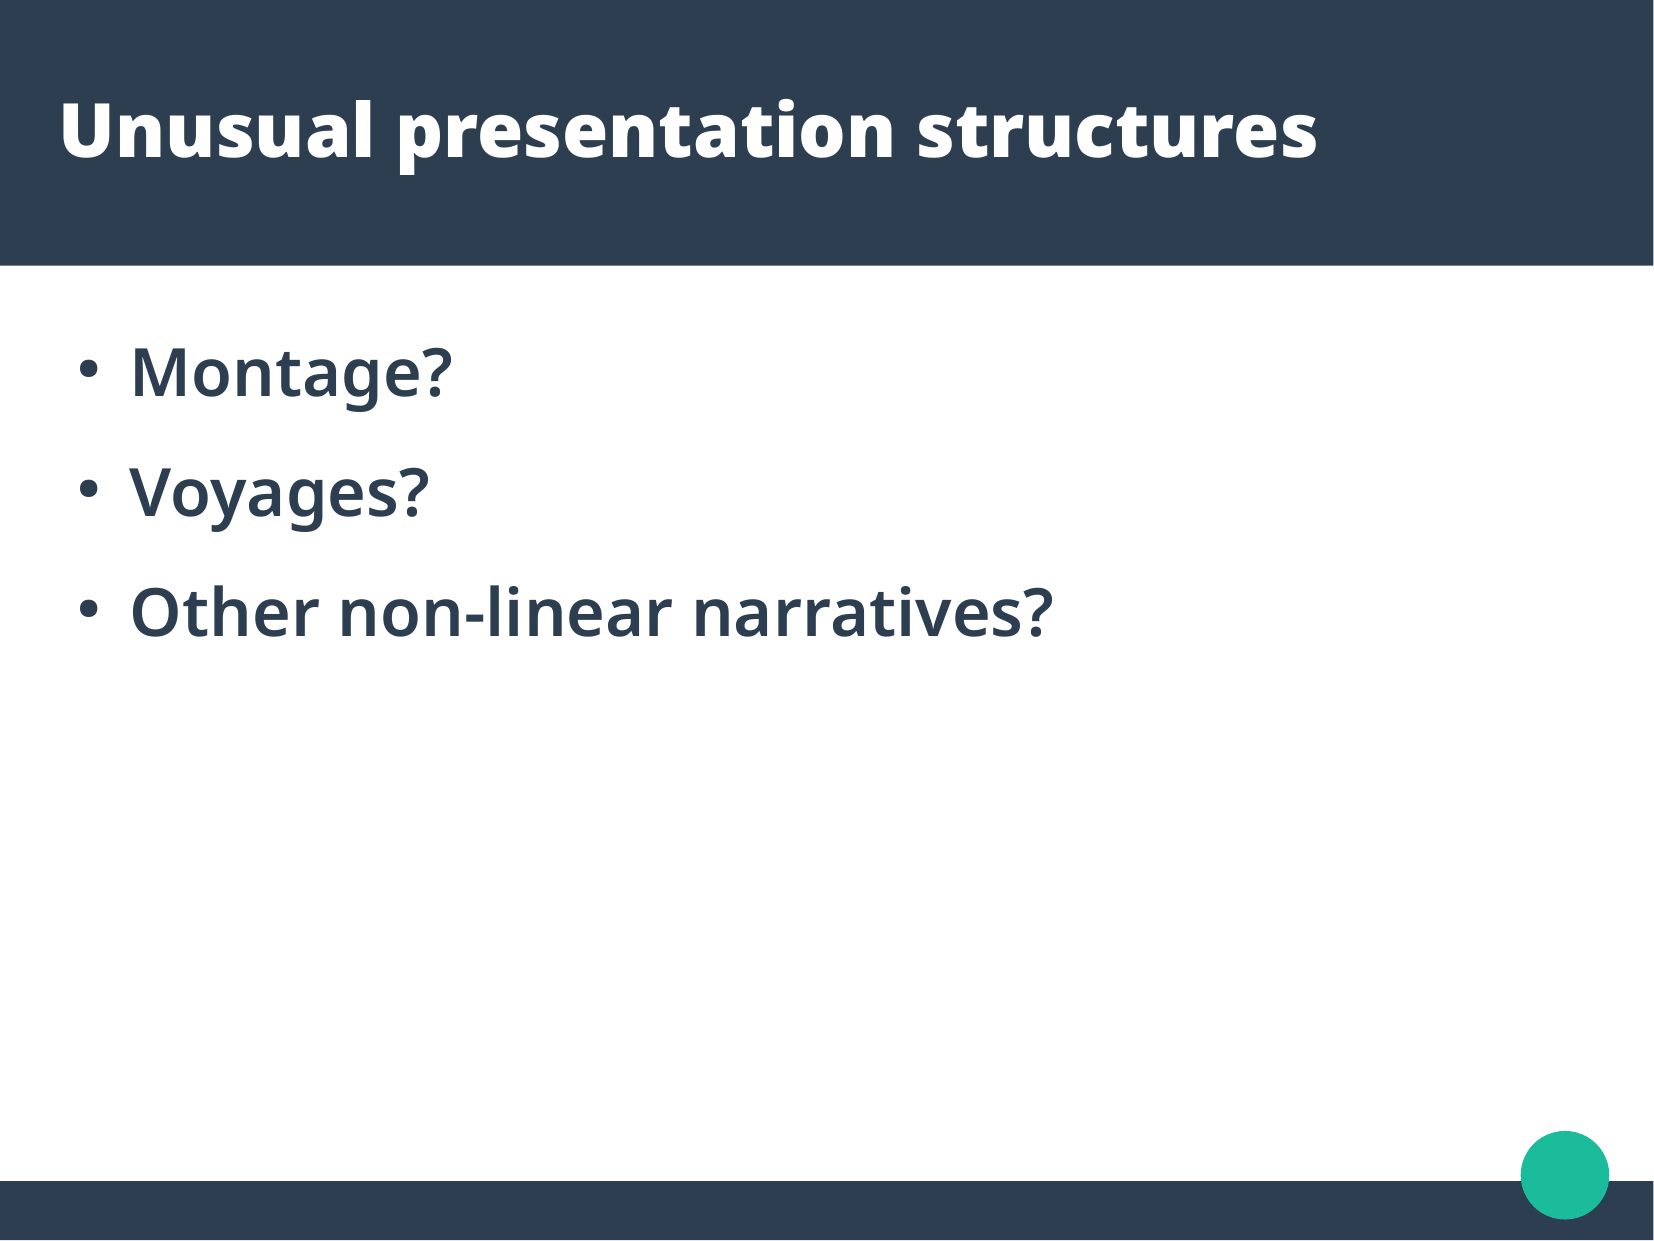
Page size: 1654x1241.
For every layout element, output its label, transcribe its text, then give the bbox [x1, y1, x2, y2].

title Unusual presentation structures [59, 49, 1595, 207]
list Montage? Voyages? Other non-linear narratives? [59, 324, 1595, 1152]
